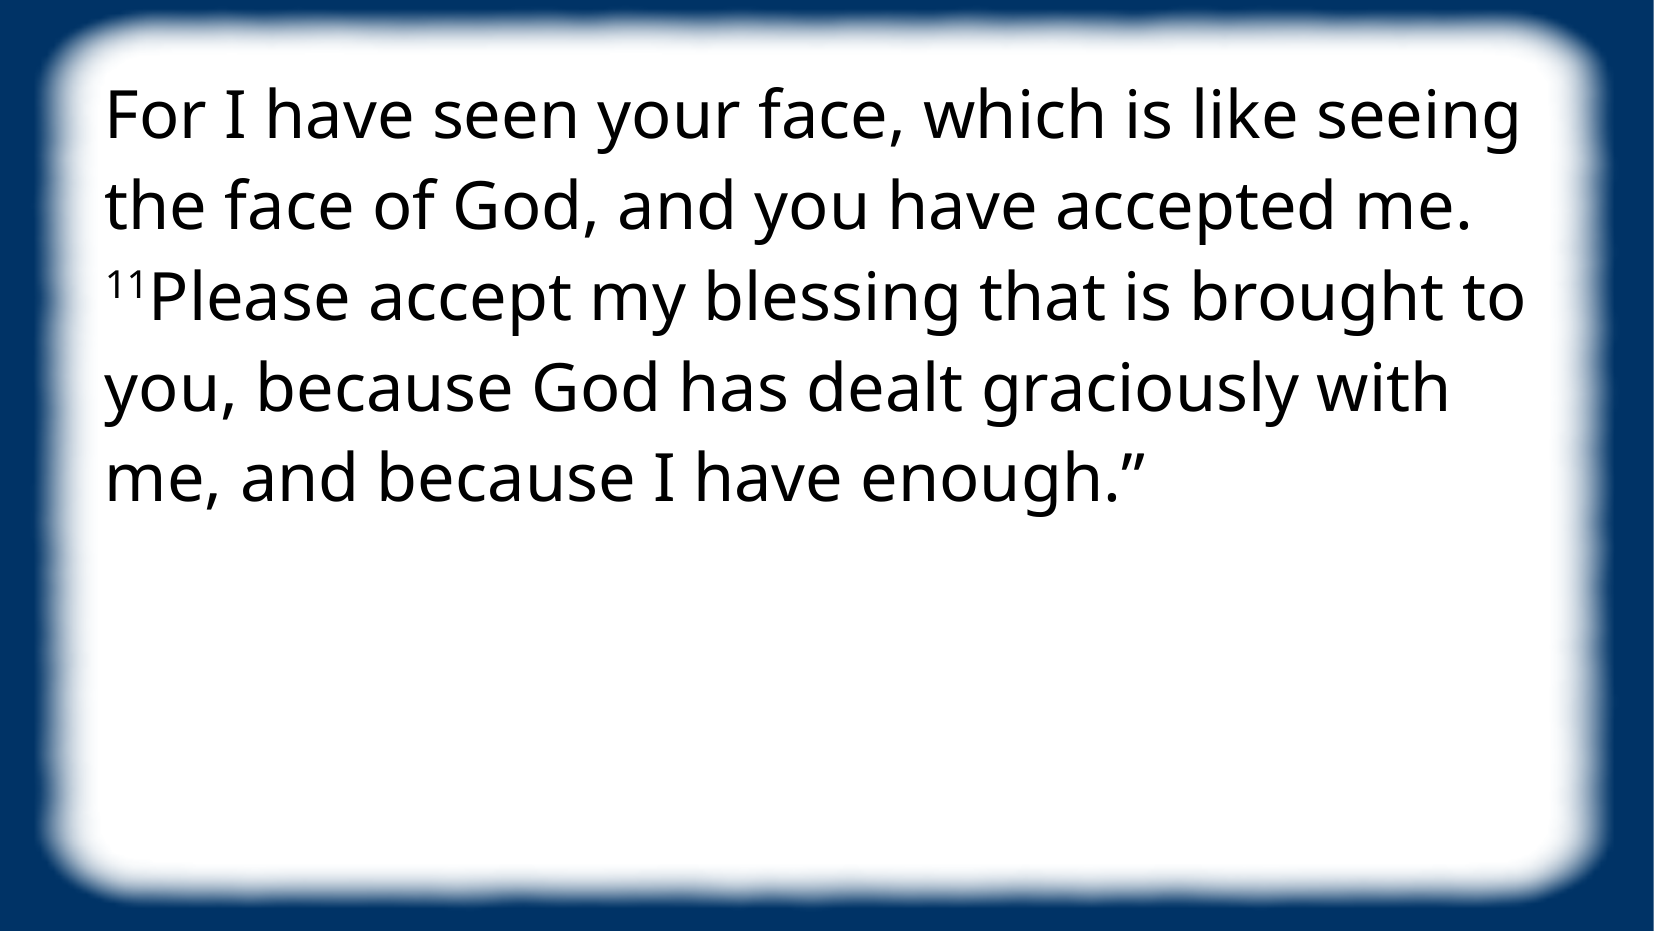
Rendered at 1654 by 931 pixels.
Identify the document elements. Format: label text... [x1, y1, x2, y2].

picture [0, 0, 1654, 931]
text_box For I have seen your face, which is like seeing the face of God, and you have accepted me. 11Please accept my blessing that is brought to you, because God has dealt graciously with me, and because I have enough.” [90, 60, 1561, 519]
